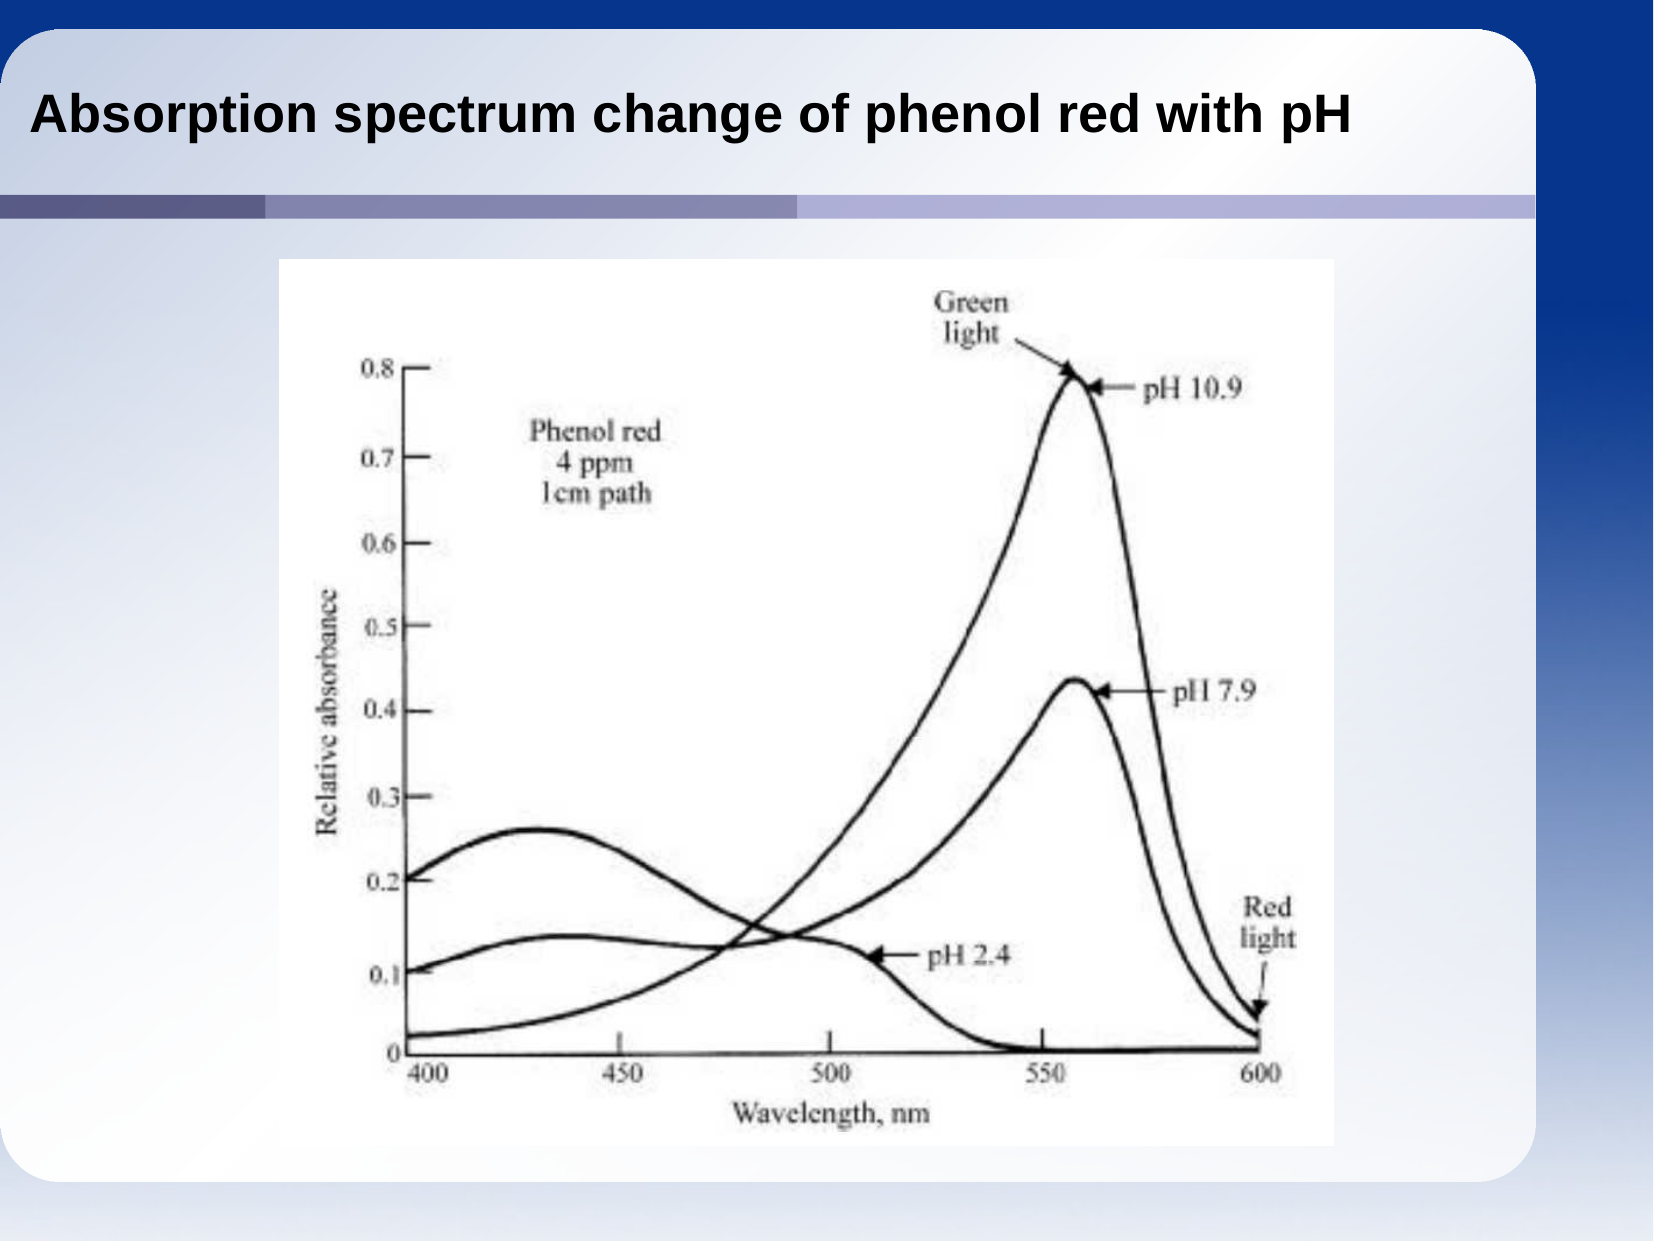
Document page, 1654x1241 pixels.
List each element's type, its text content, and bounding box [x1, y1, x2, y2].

picture [279, 259, 1334, 1146]
title Absorption spectrum change of phenol red with pH [29, 49, 1506, 178]
picture [0, 0, 1654, 1241]
